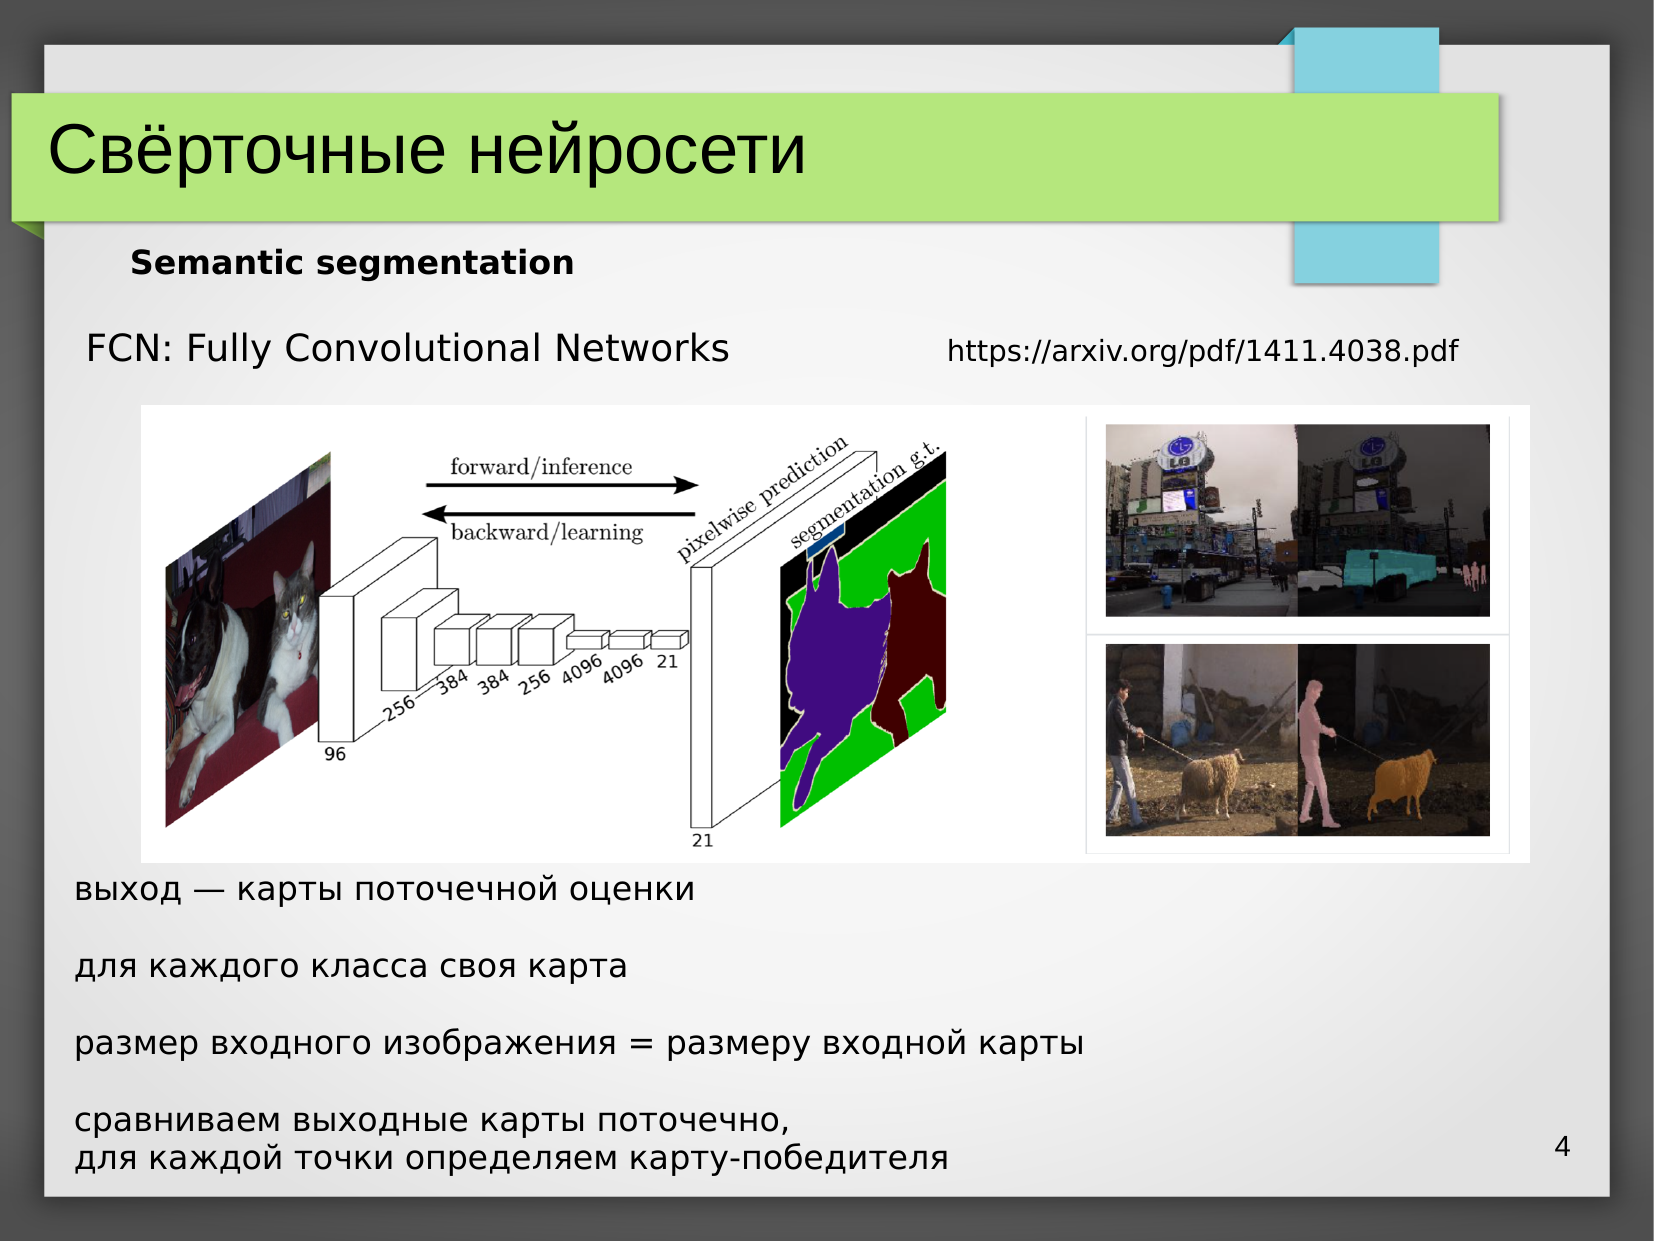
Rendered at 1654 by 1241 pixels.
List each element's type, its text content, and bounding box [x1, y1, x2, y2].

picture [0, 0, 1654, 1241]
text_box выход — карты поточечной оценки для каждого класса своя карта размер входного изображения = размеру входной карты сравниваем выходные карты поточечно, для каждой точки определяем карту-победителя [59, 862, 1170, 1188]
text_box Semantic segmentation [115, 236, 591, 290]
text_box FCN: Fully Convolutional Networks https://arxiv.org/pdf/1411.4038.pdf [70, 318, 1548, 412]
title Свёрточные нейросети [47, 96, 1536, 201]
